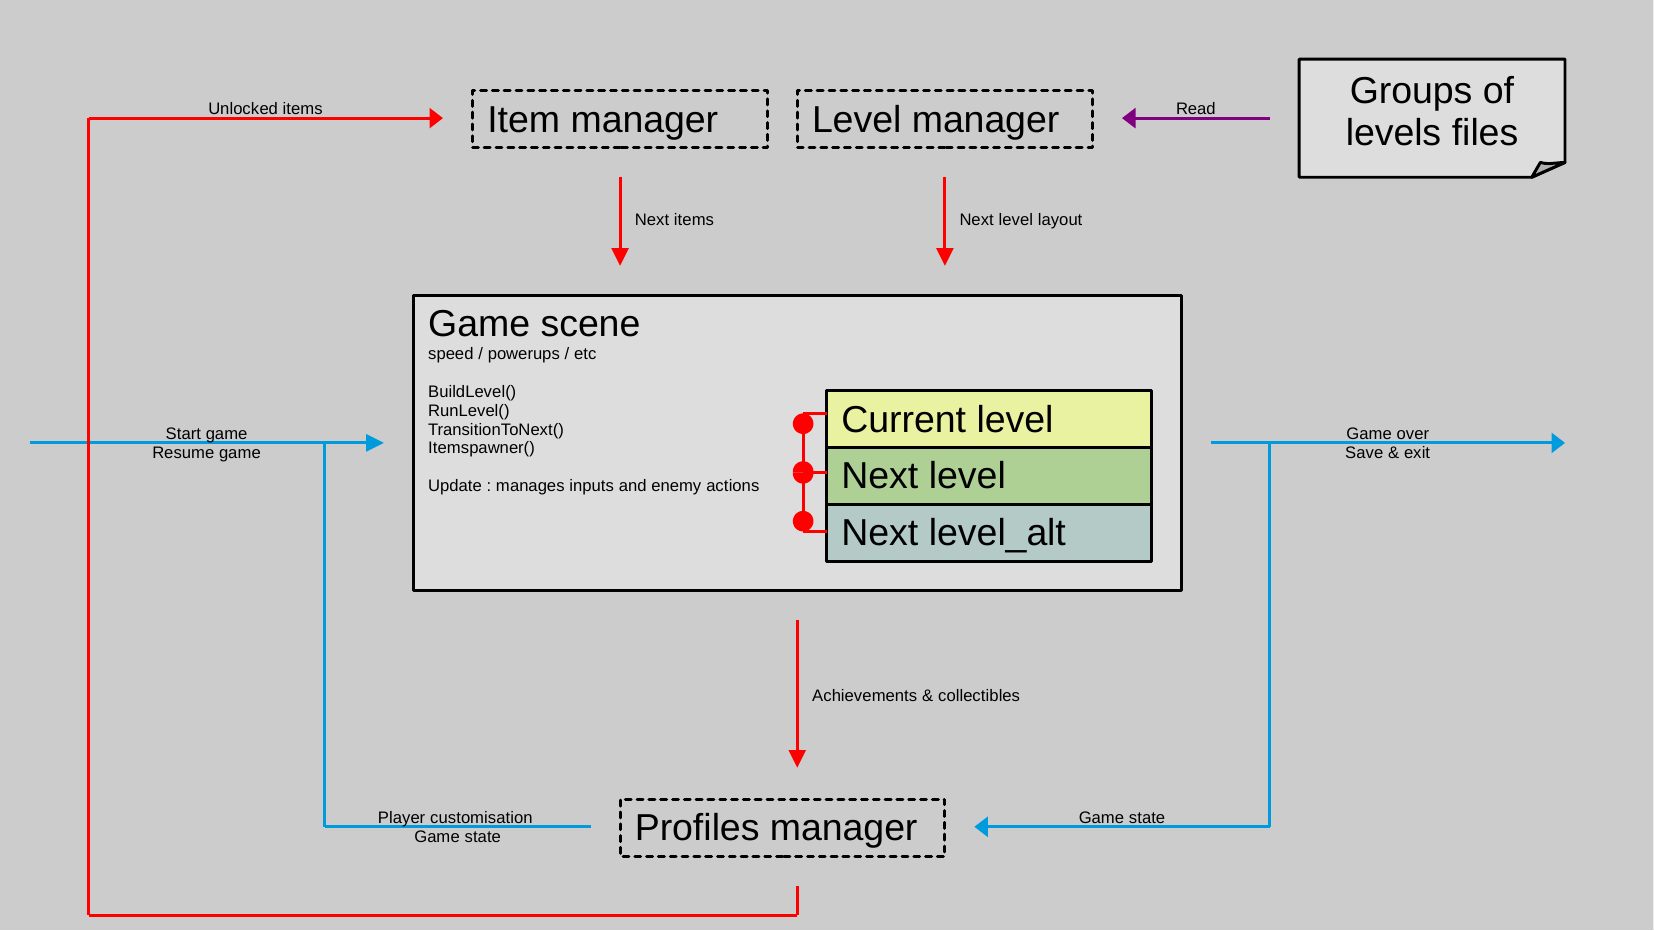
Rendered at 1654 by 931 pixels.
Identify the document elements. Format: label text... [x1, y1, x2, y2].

text_box Item manager [472, 90, 768, 148]
text_box Profiles manager [620, 799, 945, 857]
text_box Next level layout [944, 202, 1098, 237]
text_box Game scene speed / powerups / etc BuildLevel() RunLevel() TransitionToNext() Itemspawner() Update : manages inputs and enemy actions [413, 295, 1182, 591]
text_box Groups of levels files [1299, 59, 1566, 178]
text_box Achievements & collectibles [797, 679, 1063, 739]
text_box Next level [826, 447, 1152, 503]
text_box Next level_alt [826, 504, 1152, 562]
text_box Level manager [797, 90, 1093, 148]
text_box Next items [620, 202, 773, 237]
text_box Current level [826, 390, 1152, 446]
